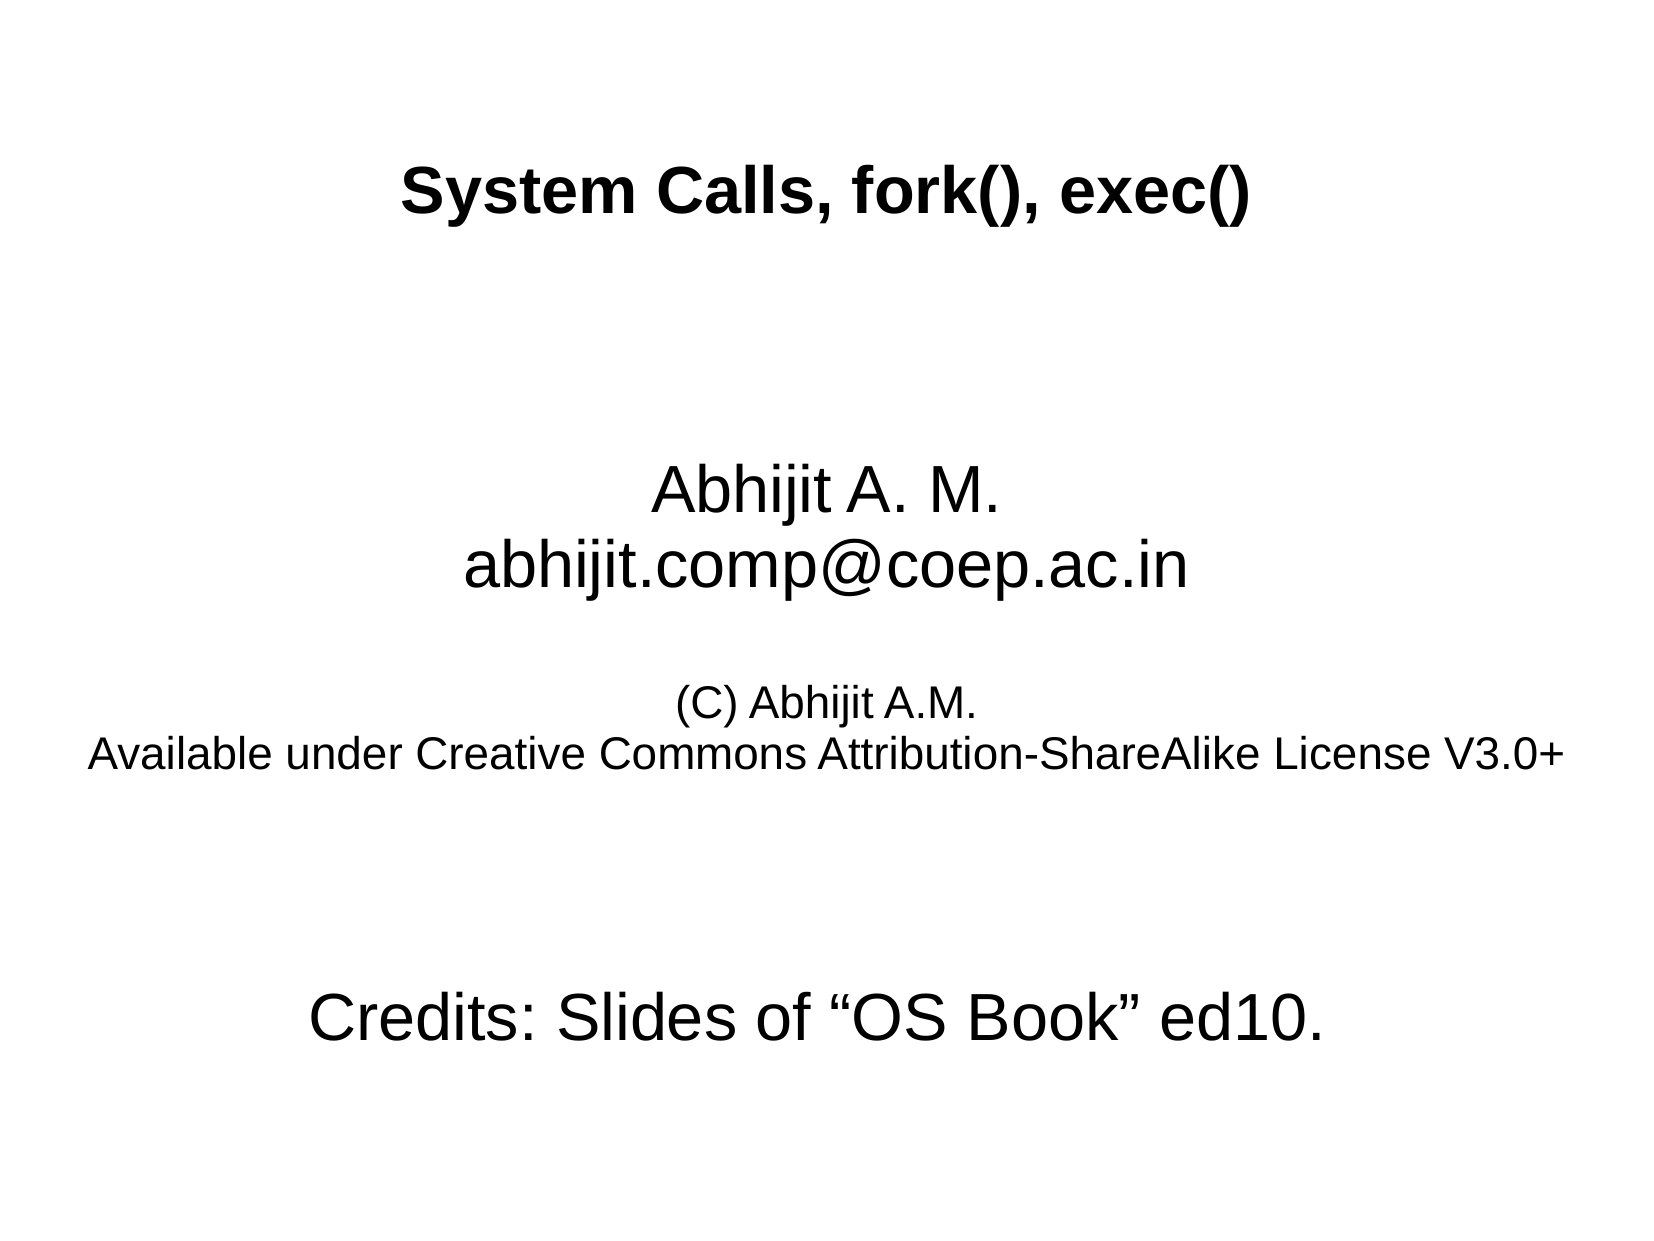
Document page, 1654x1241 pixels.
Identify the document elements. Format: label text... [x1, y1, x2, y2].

subtitle System Calls, fork(), exec() Abhijit A. M. abhijit.comp@coep.ac.in (C) Abhijit A.M. Available under Creative Commons Attribution-ShareAlike License V3.0+ Credits: Slides of “OS Book” ed10. [82, 0, 1571, 1165]
